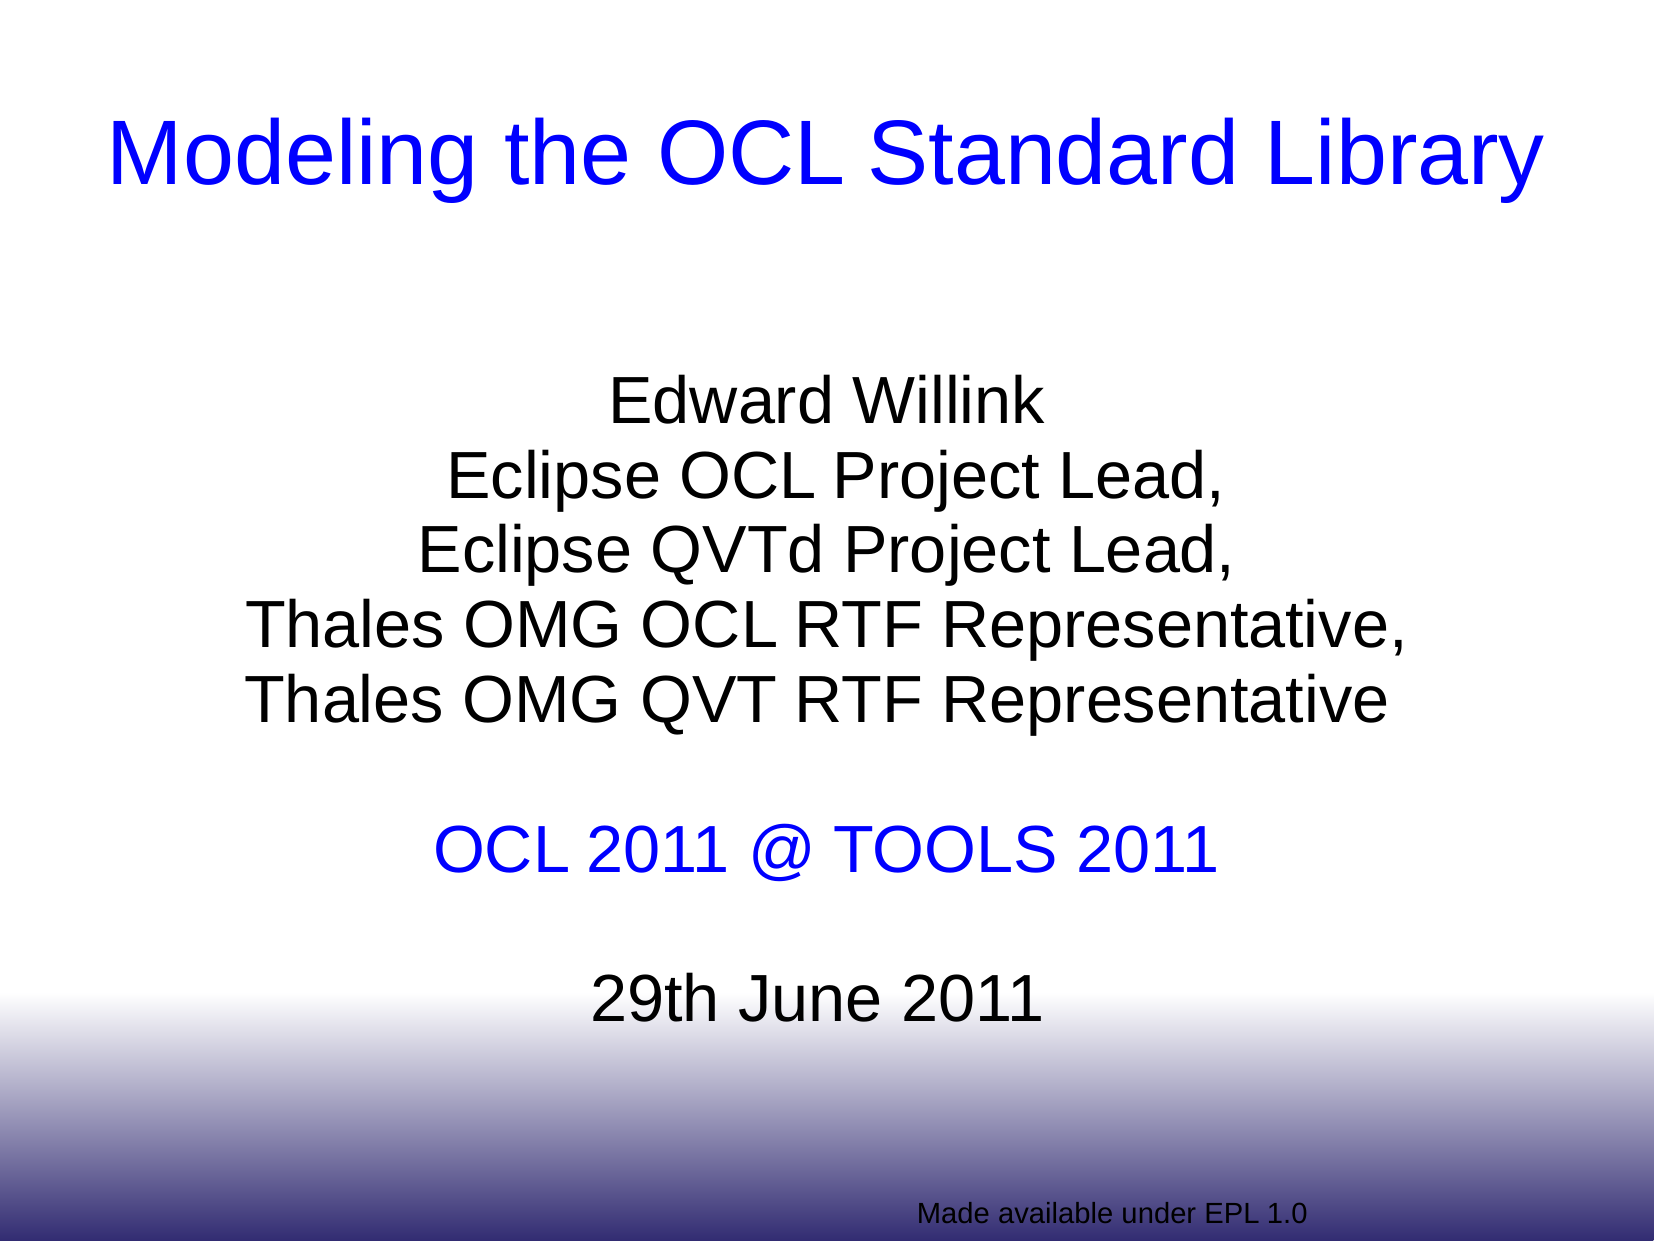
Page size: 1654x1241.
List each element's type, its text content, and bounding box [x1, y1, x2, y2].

subtitle Edward Willink Eclipse OCL Project Lead, Eclipse QVTd Project Lead, Thales OMG OCL RTF Representative, Thales OMG QVT RTF Representative OCL 2011 @ TOOLS 2011 29th June 2011 [82, 290, 1571, 1109]
title Modeling the OCL Standard Library [82, 56, 1571, 250]
